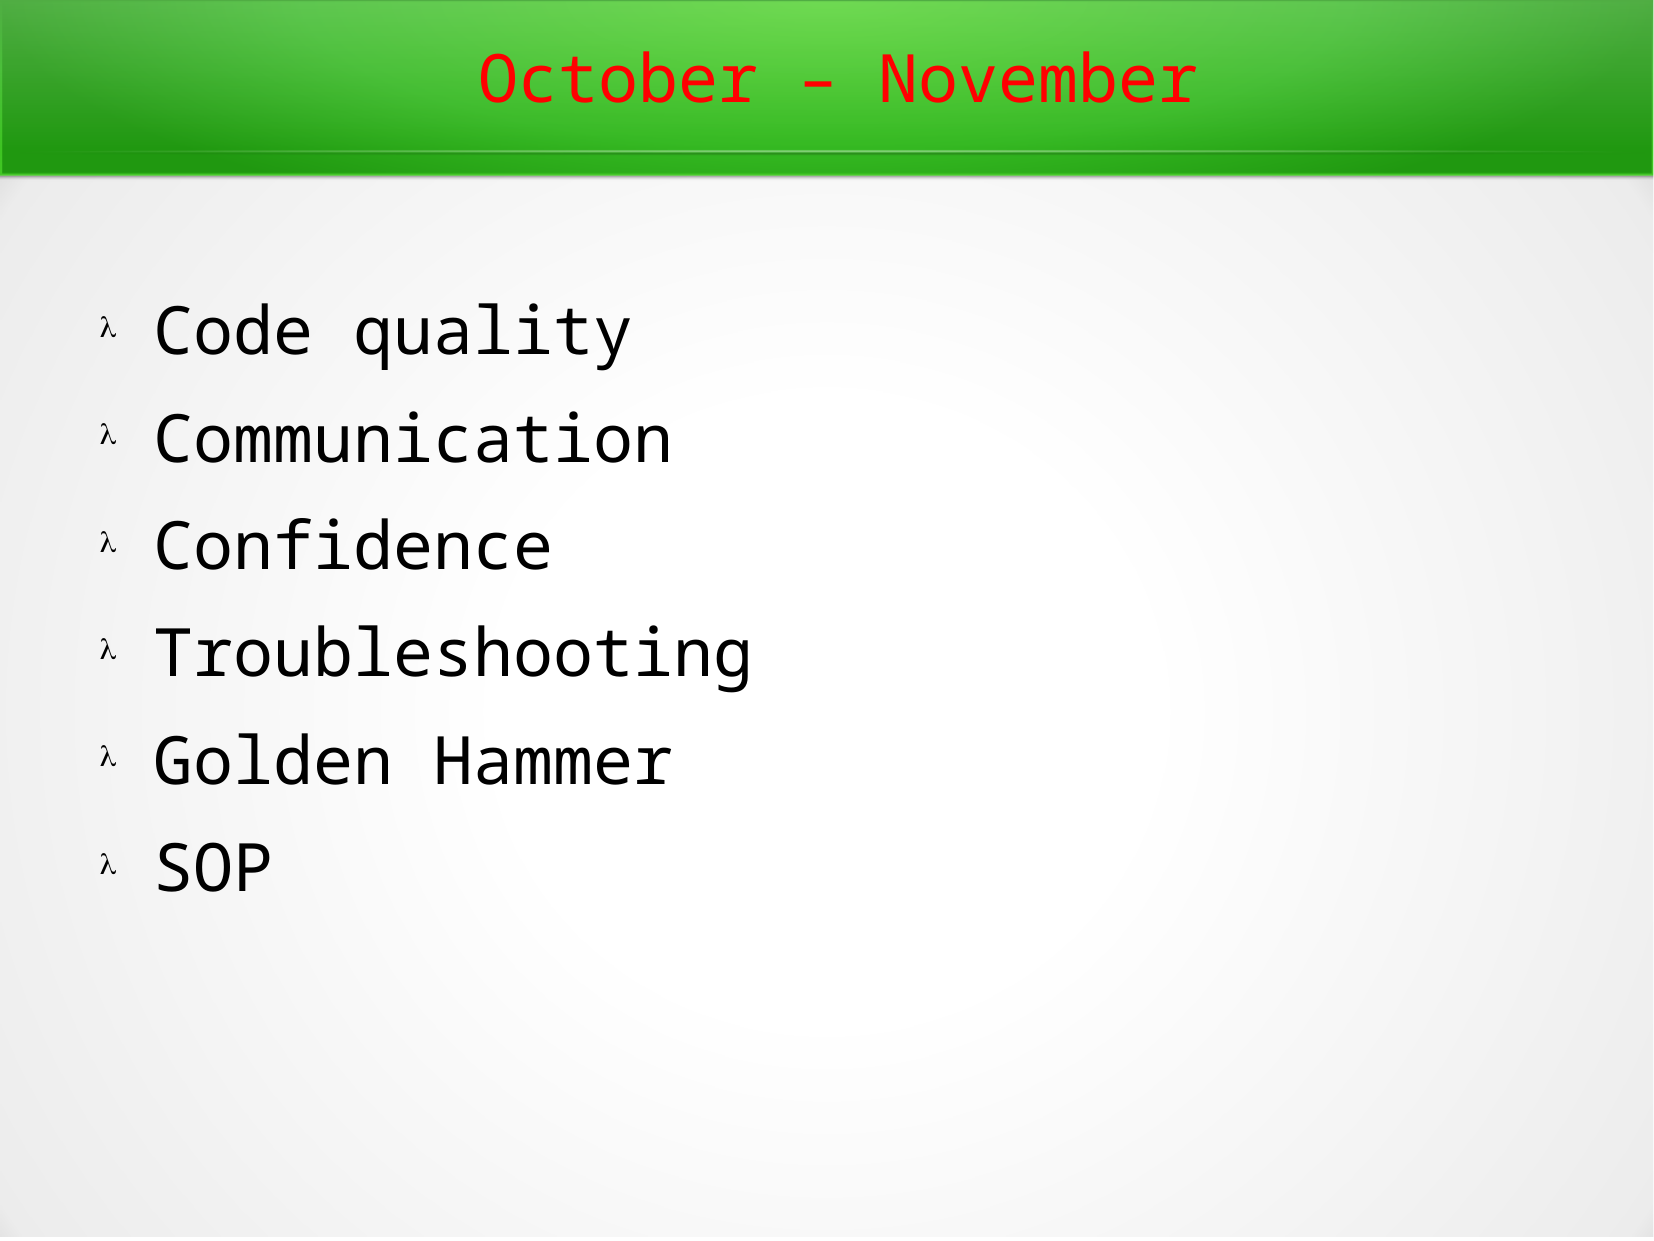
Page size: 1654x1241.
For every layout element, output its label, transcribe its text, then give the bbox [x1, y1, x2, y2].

list Code quality Communication Confidence Troubleshooting Golden Hammer SOP [82, 290, 1571, 1109]
title October – November [94, 10, 1583, 147]
picture [0, 0, 1654, 1237]
